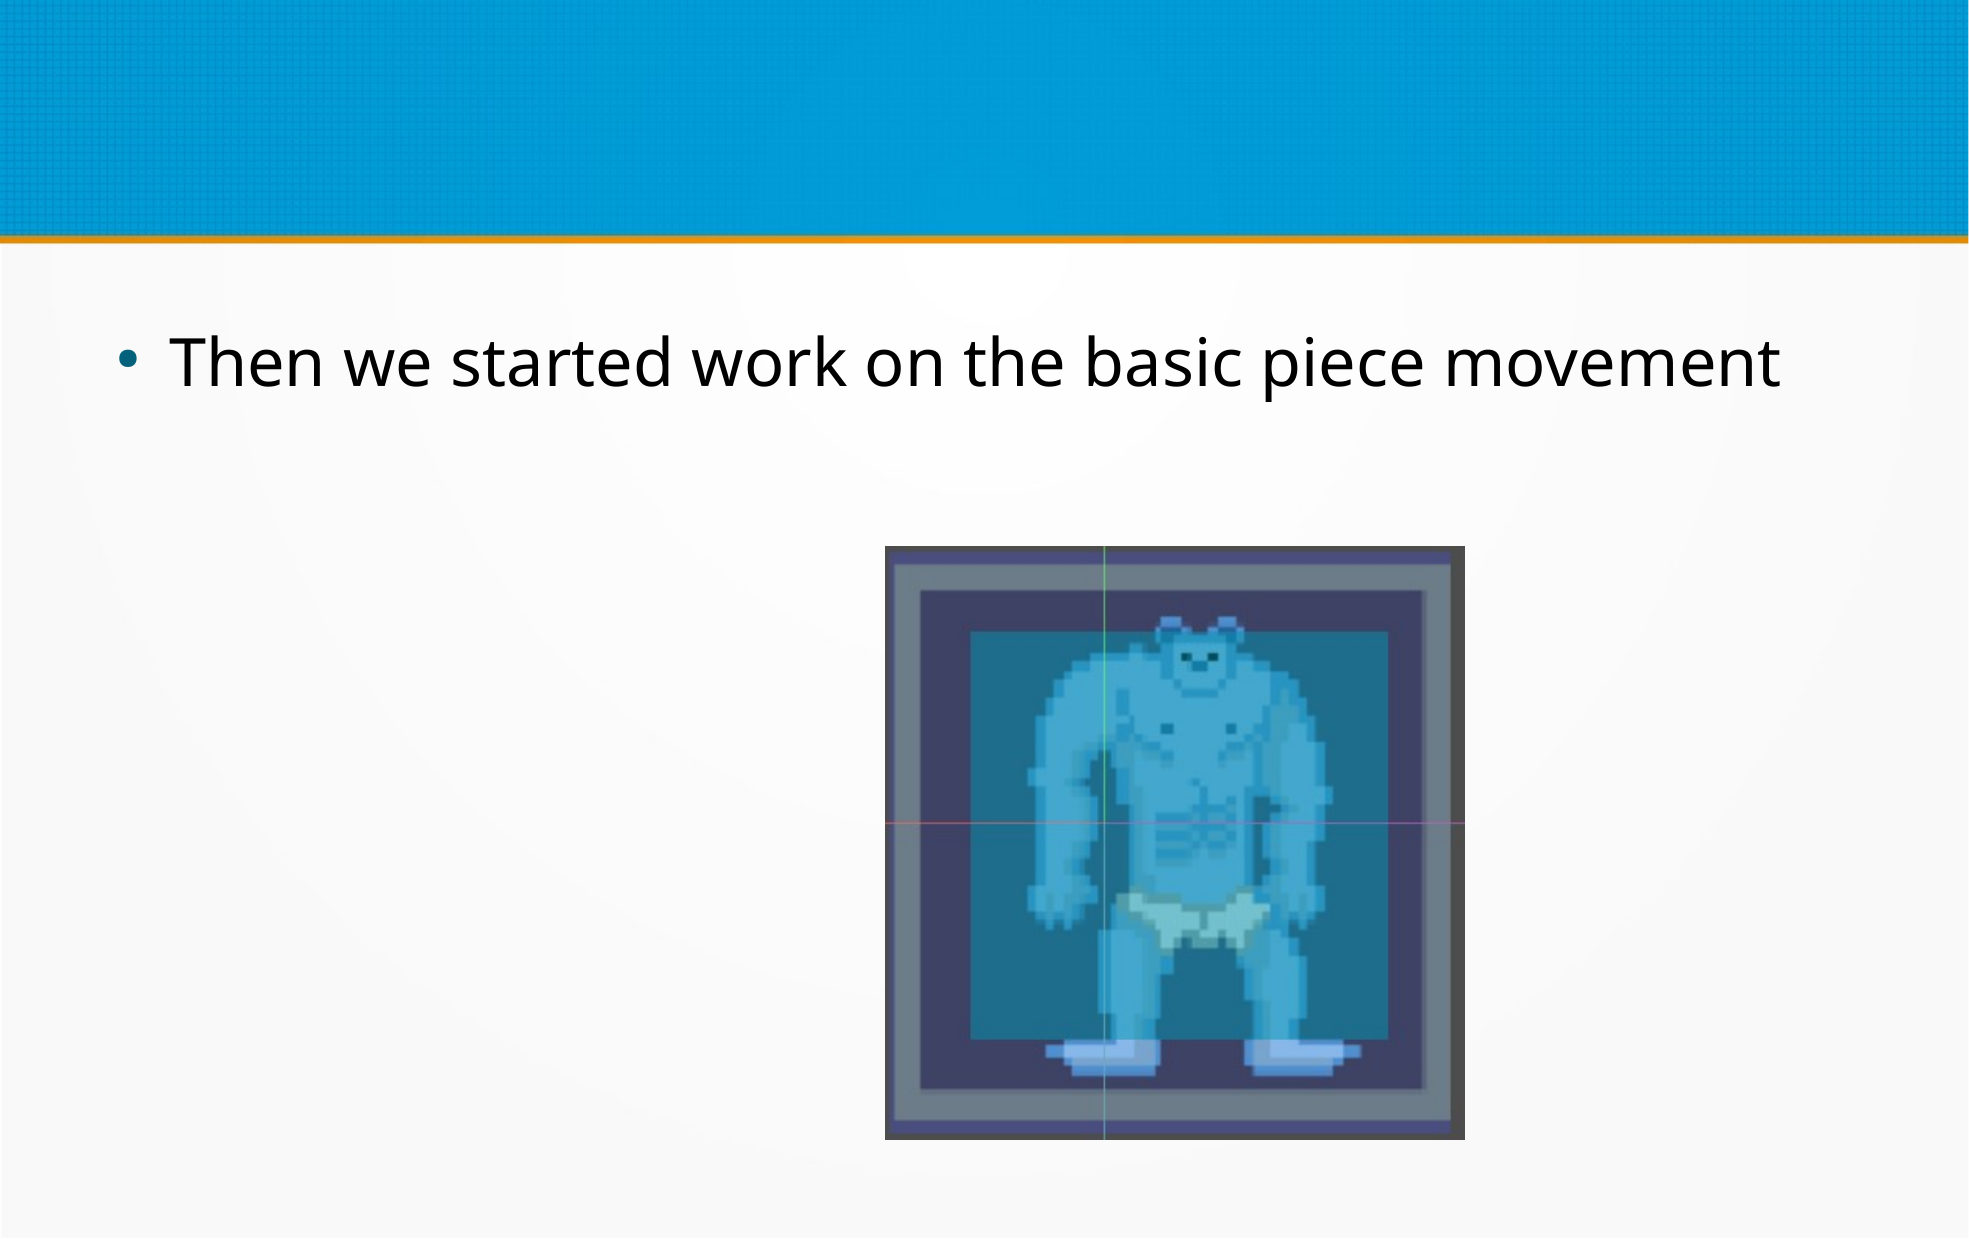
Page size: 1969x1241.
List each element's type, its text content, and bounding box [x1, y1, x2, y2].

list Then we started work on the basic piece movement [98, 315, 1861, 1081]
picture [0, 233, 1969, 1241]
